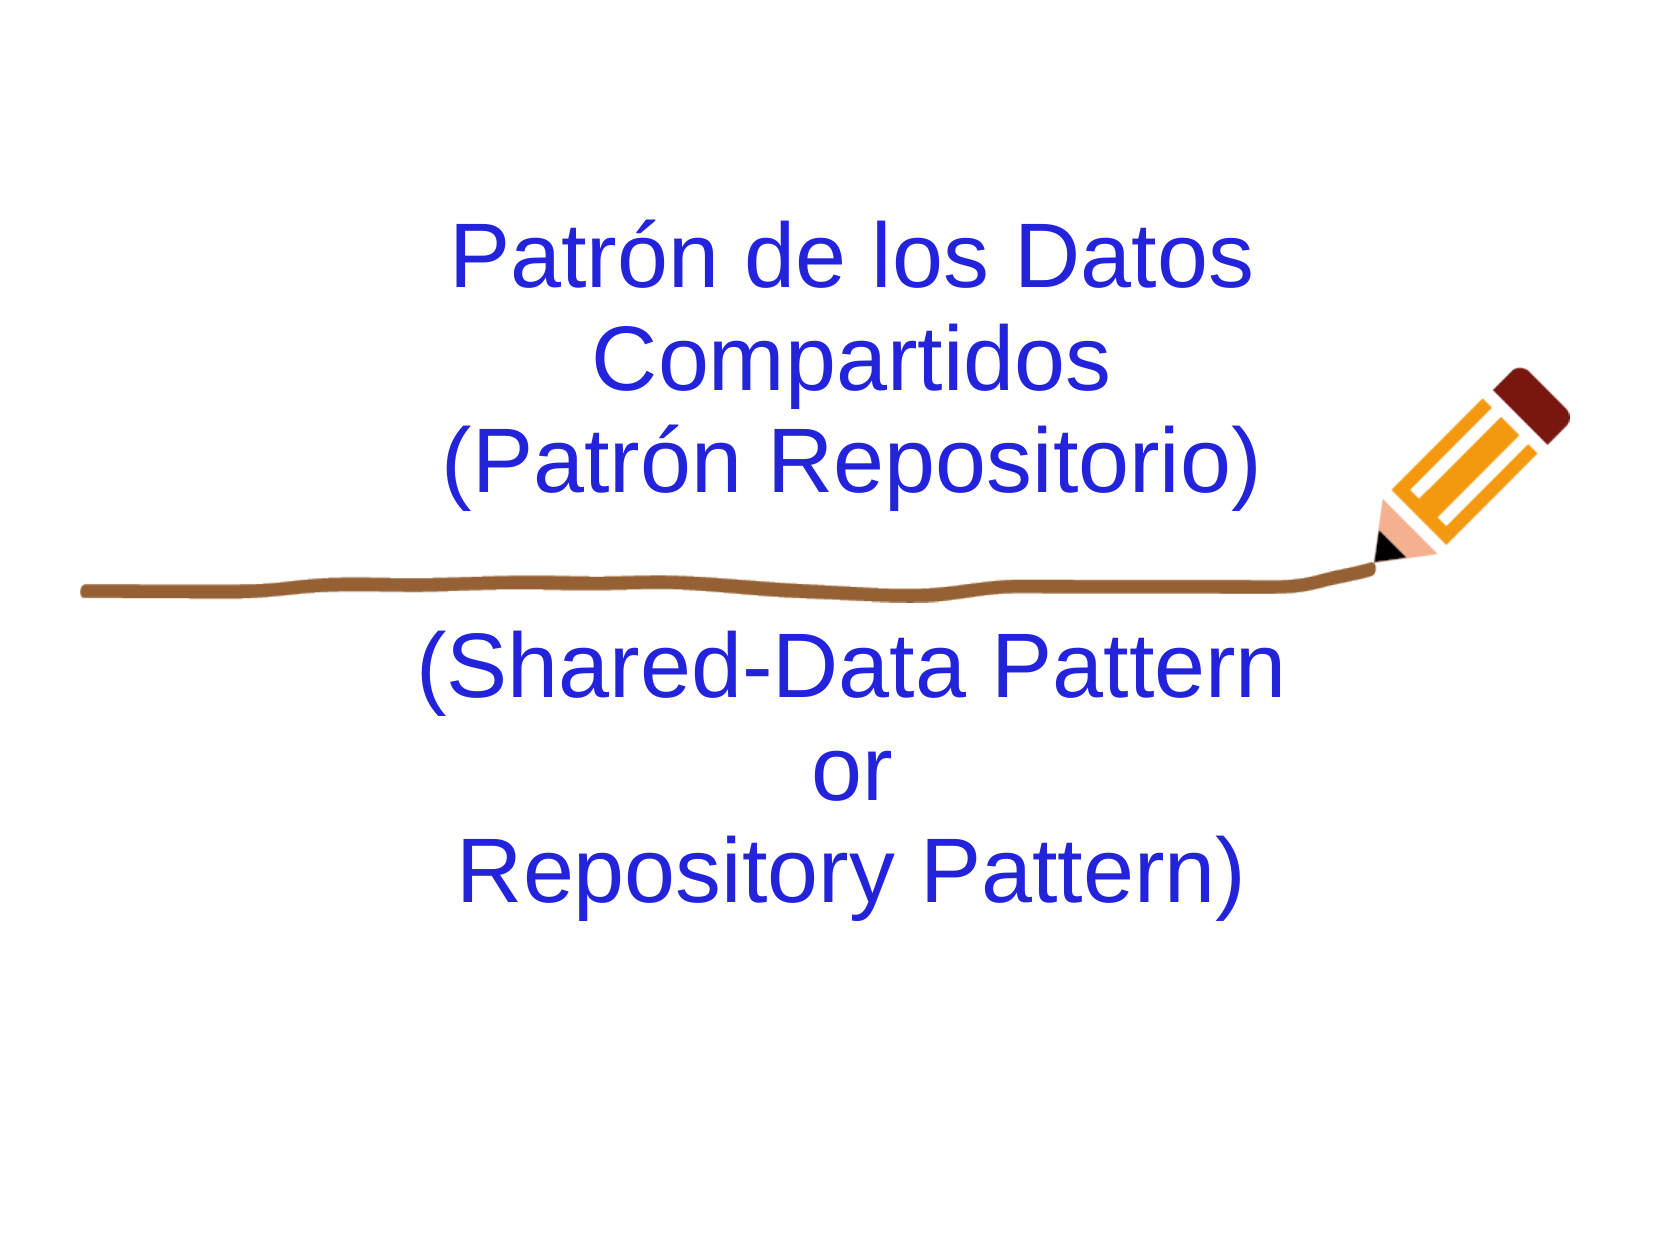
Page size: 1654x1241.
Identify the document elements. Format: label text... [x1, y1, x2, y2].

picture [80, 367, 204, 603]
picture [1501, 367, 1570, 603]
title Patrón de los Datos Compartidos (Patrón Repositorio) (Shared-Data Pattern or Repository Pattern) [204, 204, 1501, 923]
